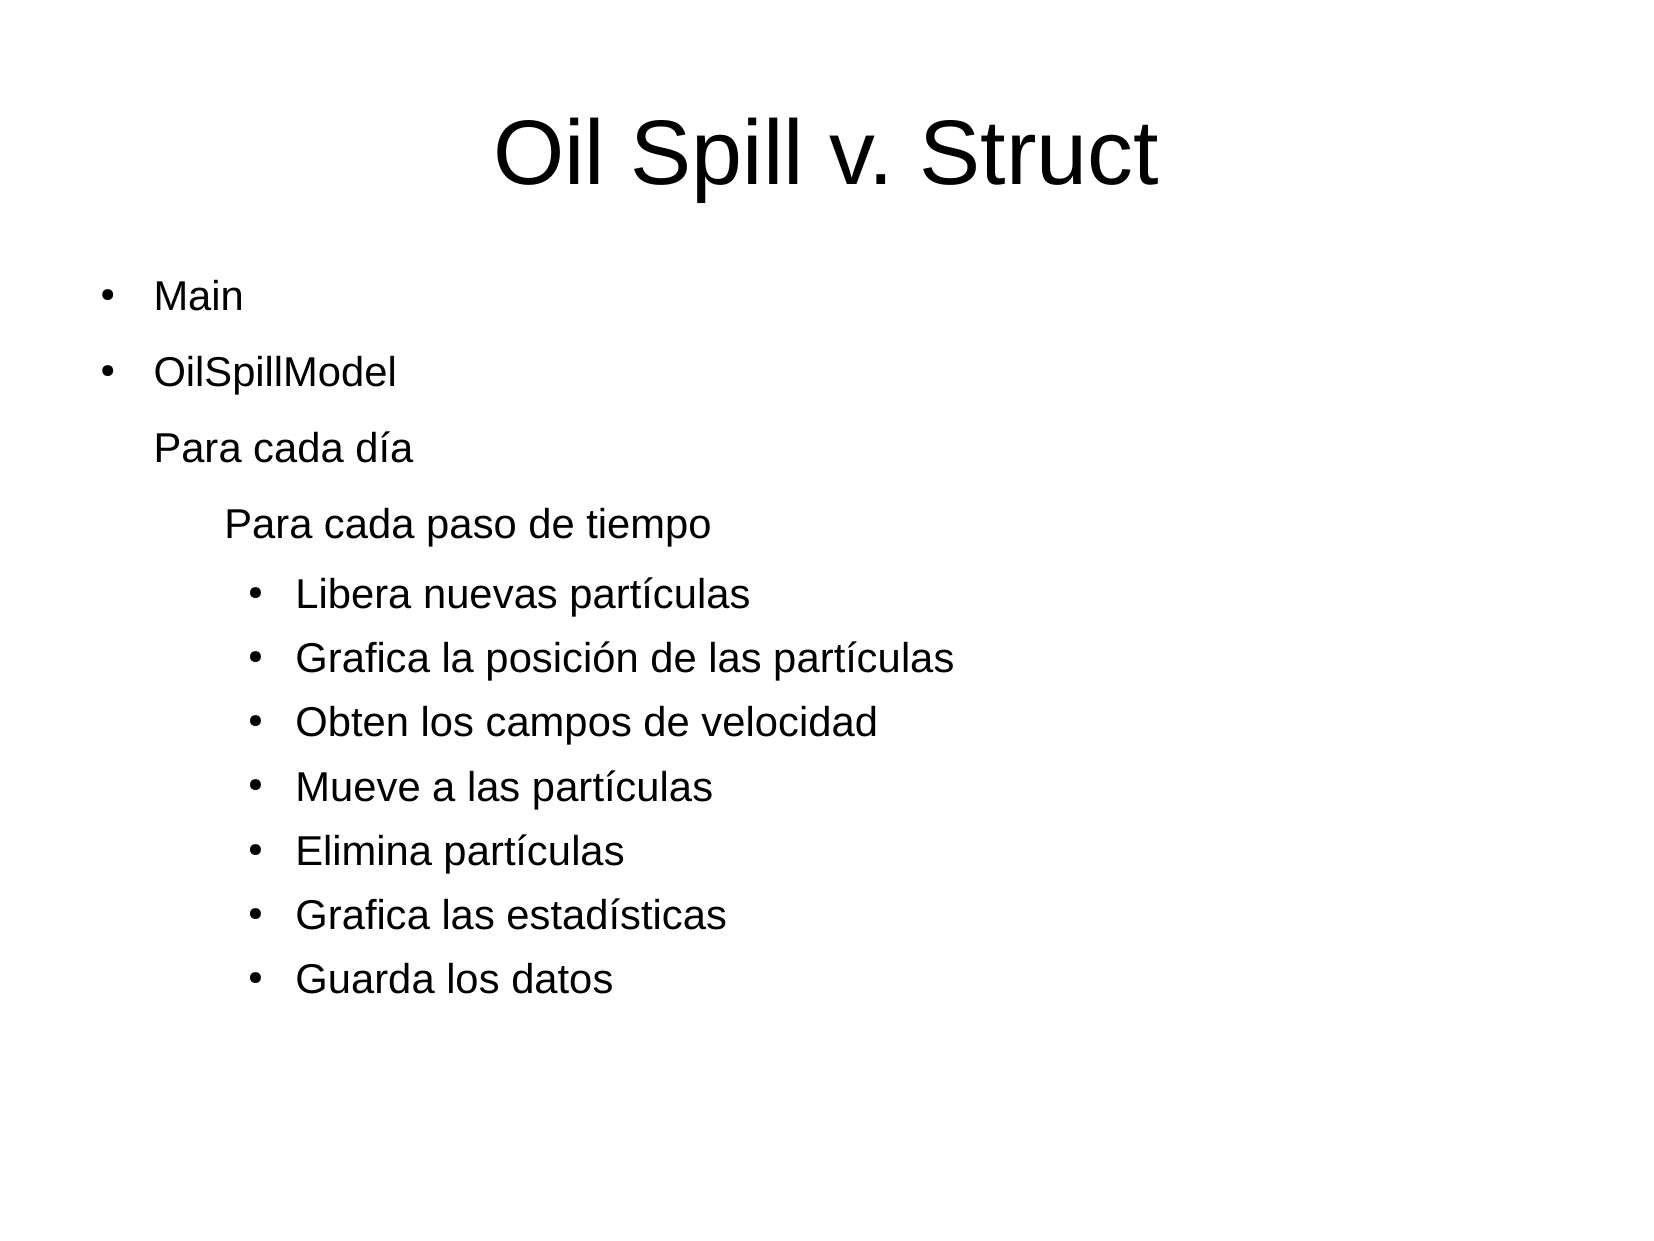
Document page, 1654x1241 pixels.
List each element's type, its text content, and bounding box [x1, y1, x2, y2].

list Main OilSpillModel Para cada día Para cada paso de tiempo Libera nuevas partículas Grafica la posición de las partículas Obten los campos de velocidad Mueve a las partículas Elimina partículas Grafica las estadísticas Guarda los datos [82, 272, 1571, 1018]
title Oil Spill v. Struct [82, 49, 1571, 257]
